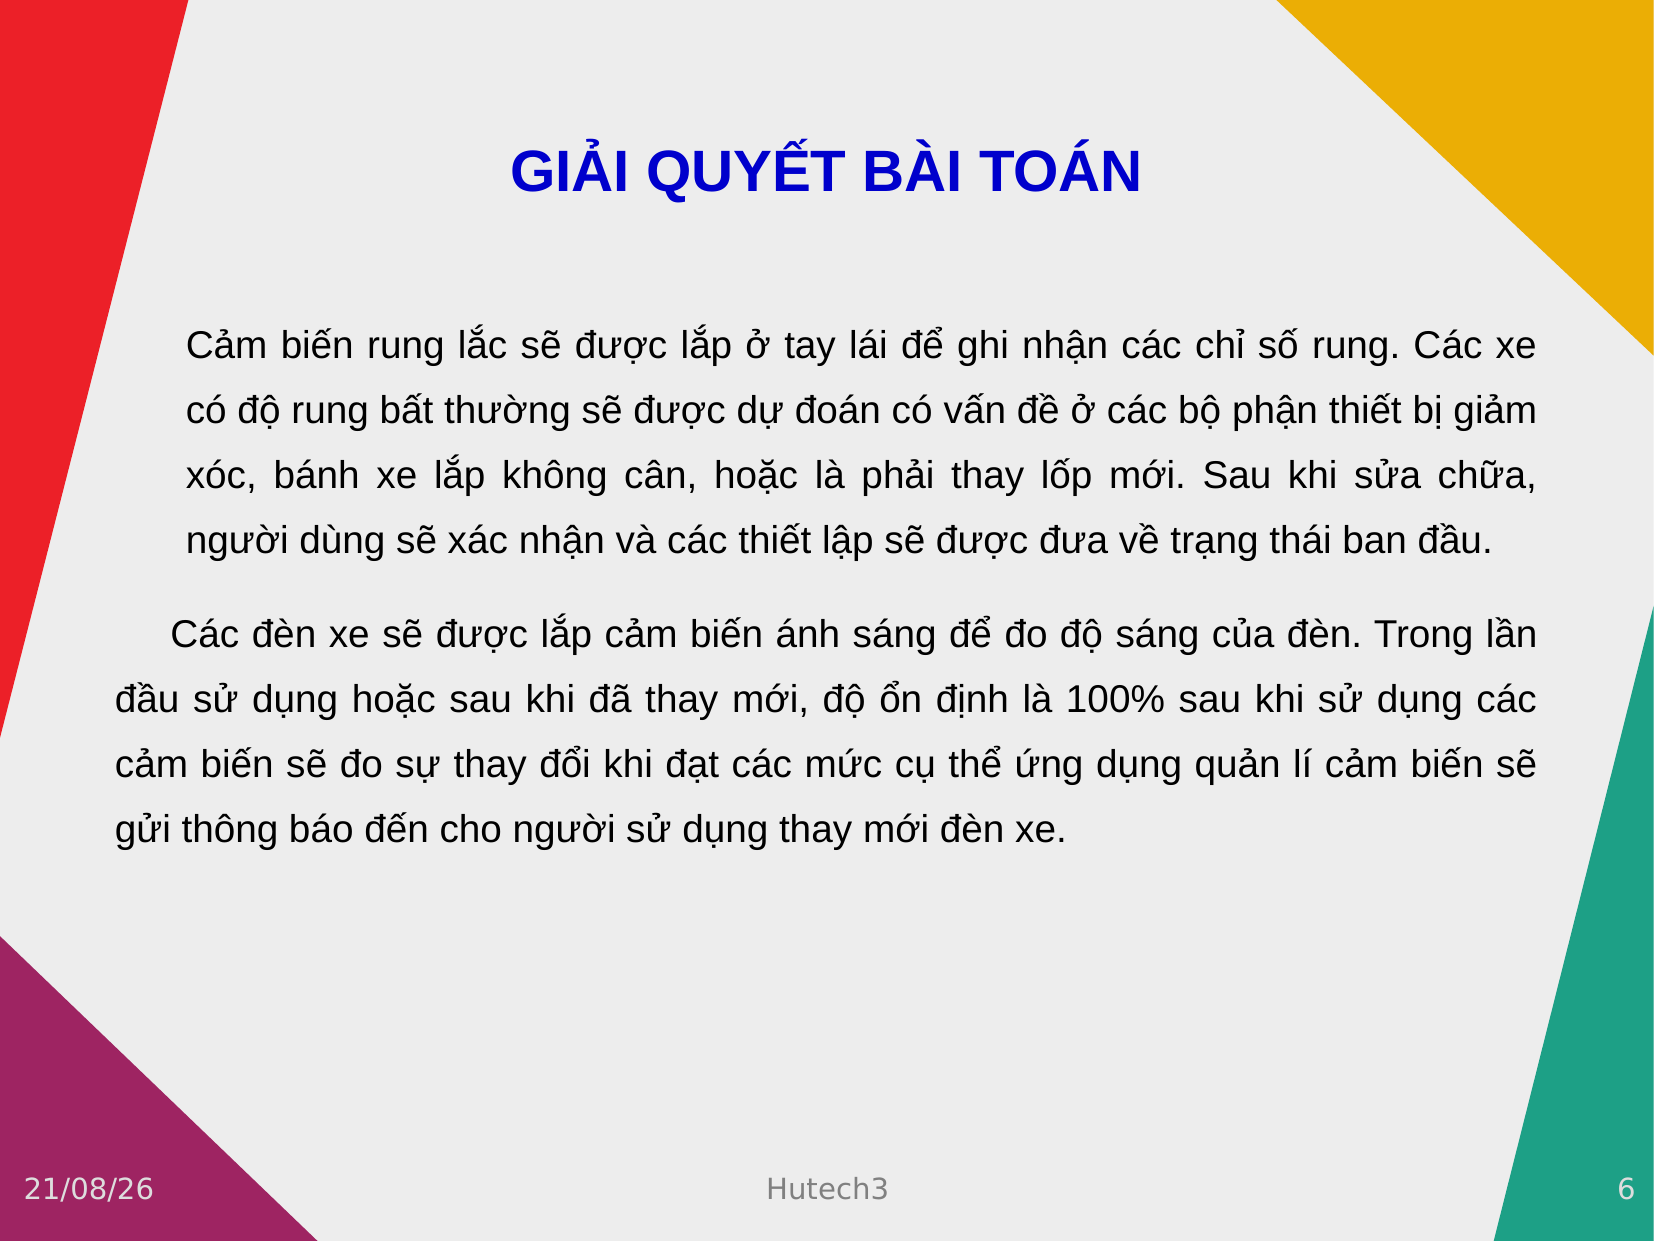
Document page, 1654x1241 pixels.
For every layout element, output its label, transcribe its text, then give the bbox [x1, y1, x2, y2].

list Cảm biến rung lắc sẽ được lắp ở tay lái để ghi nhận các chỉ số rung. Các xe có độ rung bất thường sẽ được dự đoán có vấn đề ở các bộ phận thiết bị giảm xóc, bánh xe lắp không cân, hoặc là phải thay lốp mới. Sau khi sửa chữa, người dùng sẽ xác nhận và các thiết lập sẽ được đưa về trạng thái ban đầu. Các đèn xe sẽ được lắp cảm biến ánh sáng để đo độ sáng của đèn. Trong lần đầu sử dụng hoặc sau khi đã thay mới, độ ổn định là 100% sau khi sử dụng các cảm biến sẽ đo sự thay đổi khi đạt các mức cụ thể ứng dụng quản lí cảm biến sẽ gửi thông báo đến cho người sử dụng thay mới đèn xe. [114, 302, 1539, 1033]
title GIẢI QUYẾT BÀI TOÁN [114, 73, 1539, 271]
